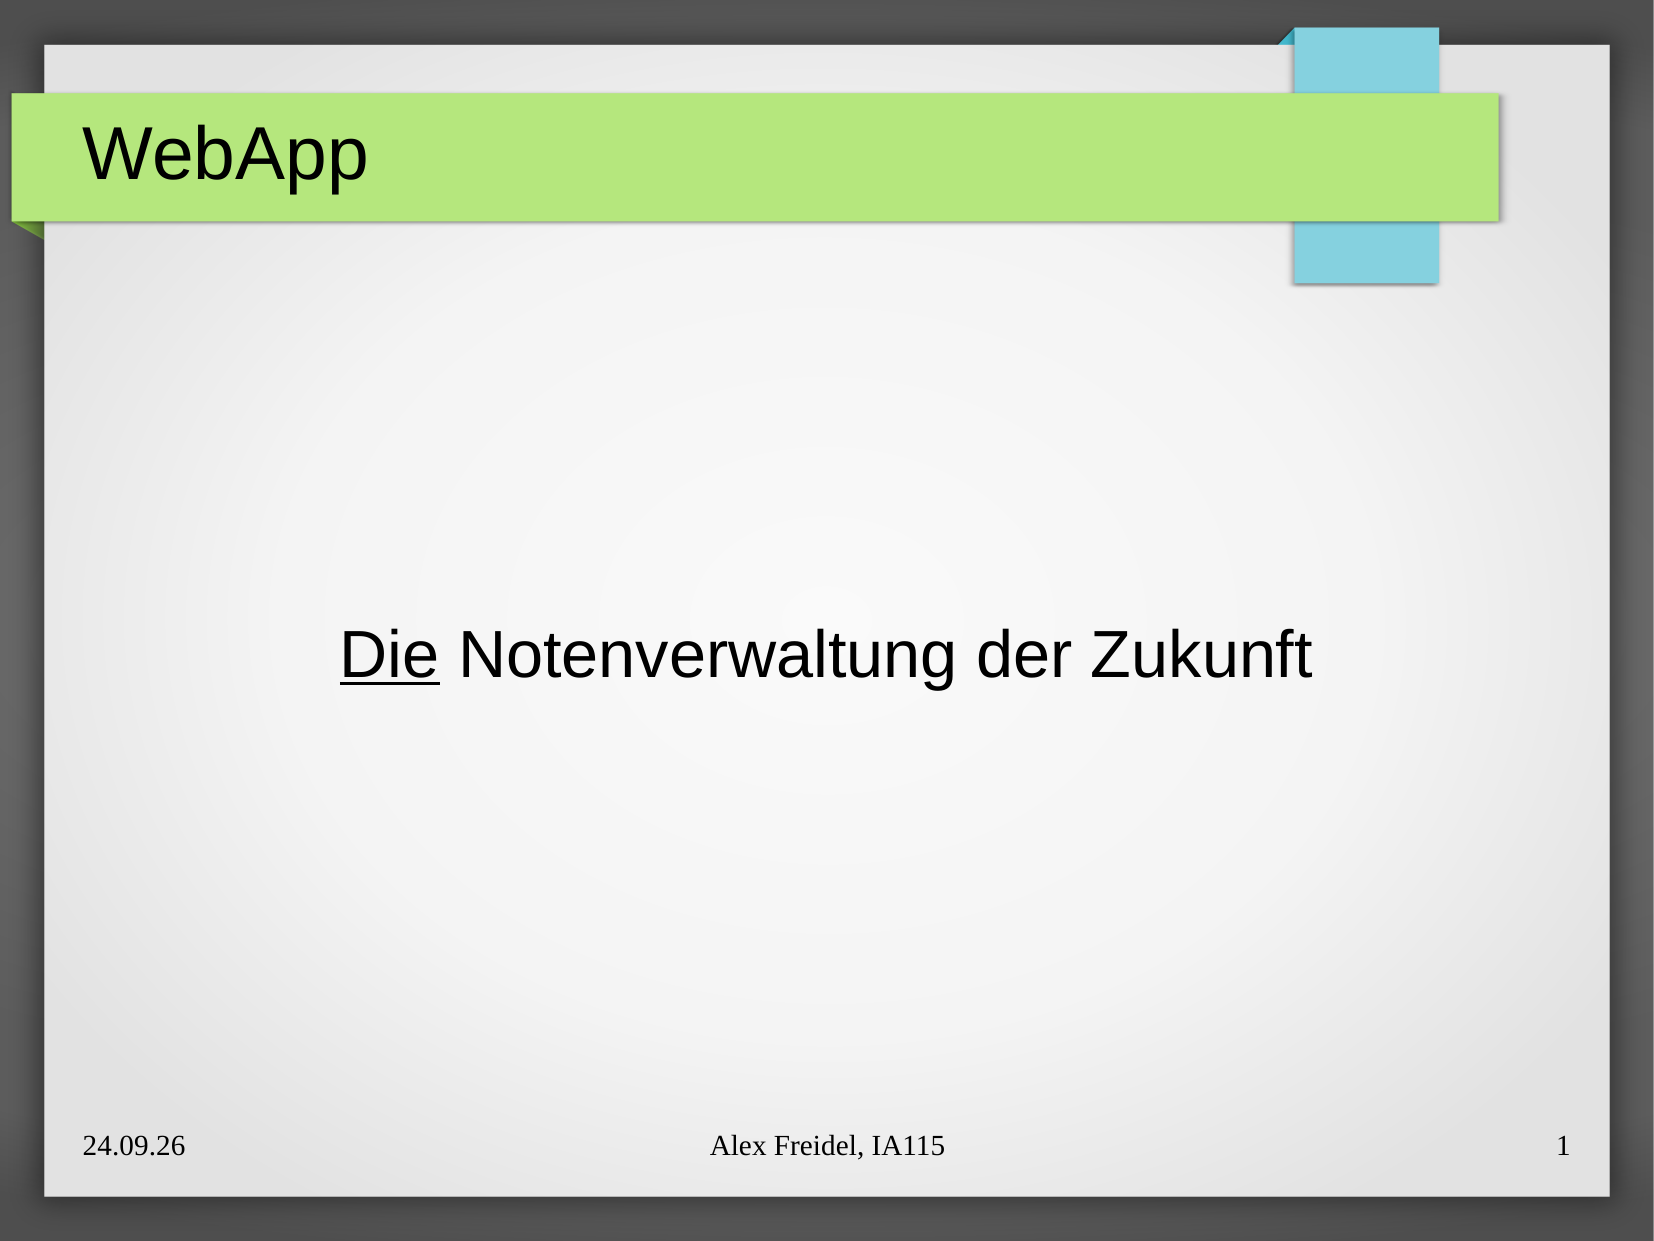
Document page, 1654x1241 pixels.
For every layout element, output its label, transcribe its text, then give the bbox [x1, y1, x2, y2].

picture [0, 0, 1654, 1241]
title WebApp [82, 94, 1264, 213]
subtitle Die Notenverwaltung der Zukunft [82, 295, 1571, 1015]
